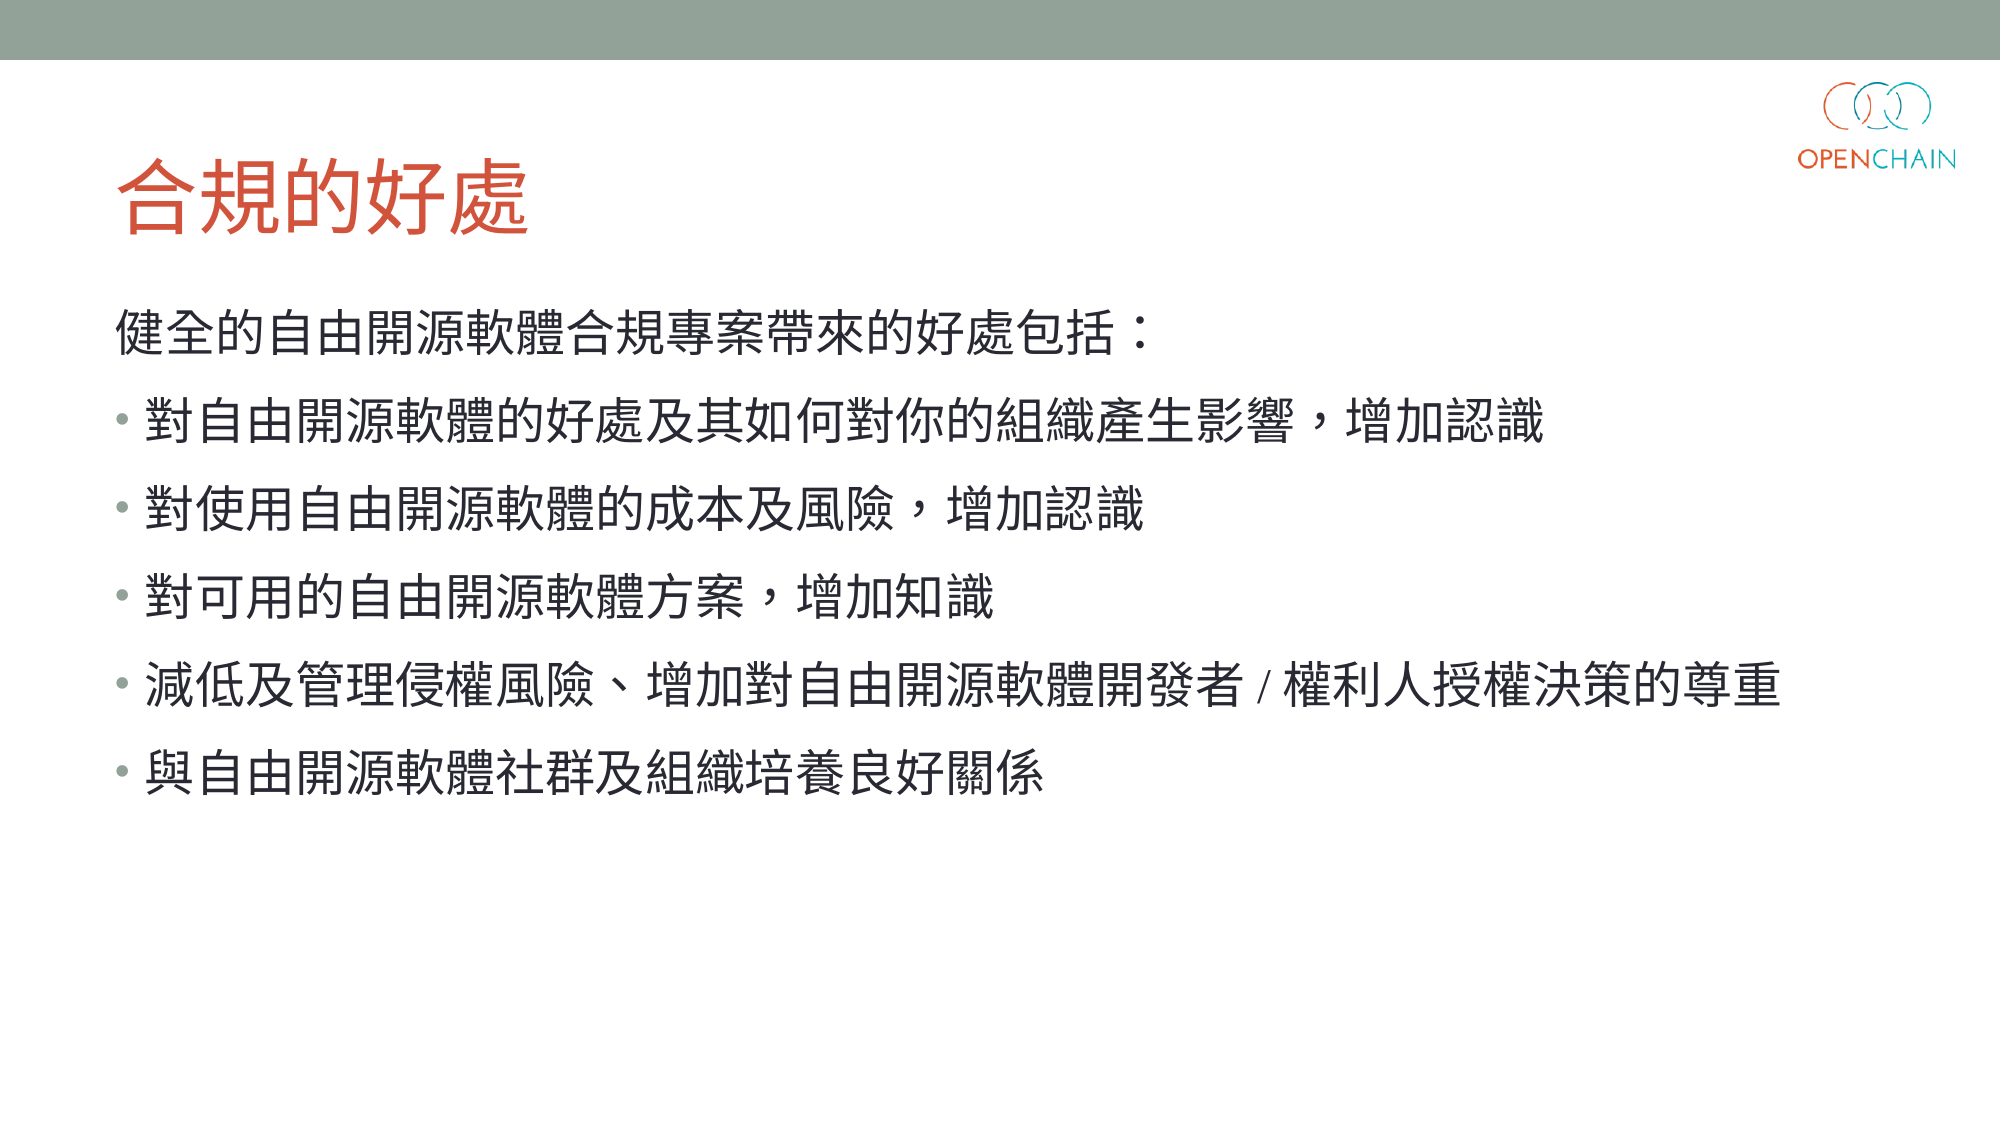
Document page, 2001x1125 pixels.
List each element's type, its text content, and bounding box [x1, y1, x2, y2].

list 健全的自由開源軟體合規專案帶來的好處包括： 對自由開源軟體的好處及其如何對你的組織產生影響，增加認識 對使用自由開源軟體的成本及風險，增加認識 對可用的自由開源軟體方案，增加知識 減低及管理侵權風險、增加對自由開源軟體開發者/權利人授權決策的尊重 與自由開源軟體社群及組織培養良好關係 [99, 263, 1900, 1064]
title 合規的好處 [99, 87, 1900, 251]
